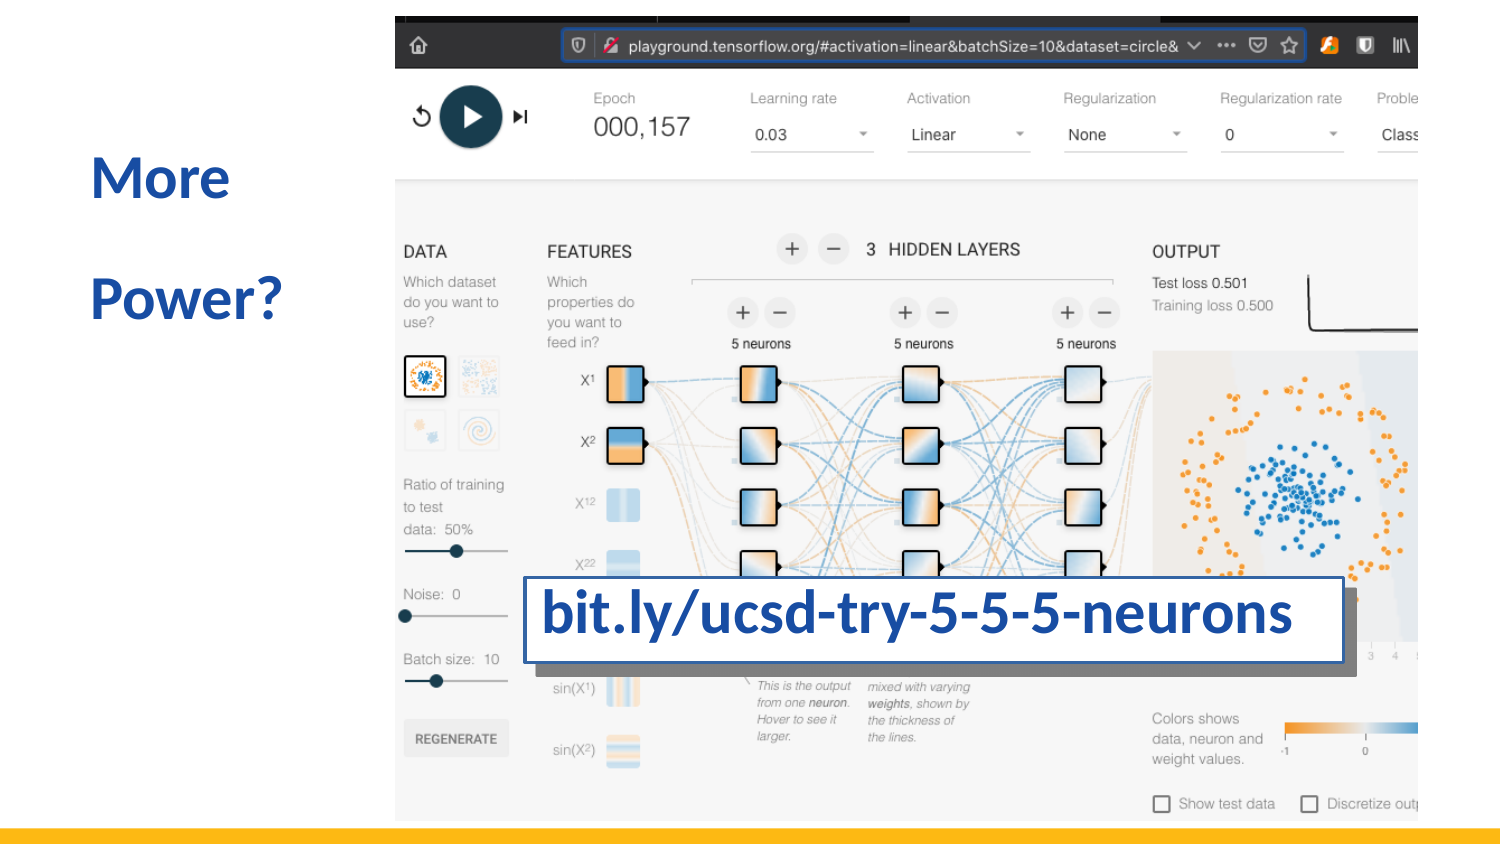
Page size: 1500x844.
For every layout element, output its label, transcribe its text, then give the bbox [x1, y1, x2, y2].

picture [395, 423, 1418, 821]
title More Power? [75, 0, 1425, 423]
text_box bit.ly/ucsd-try-5-5-5-neurons [525, 577, 1344, 663]
